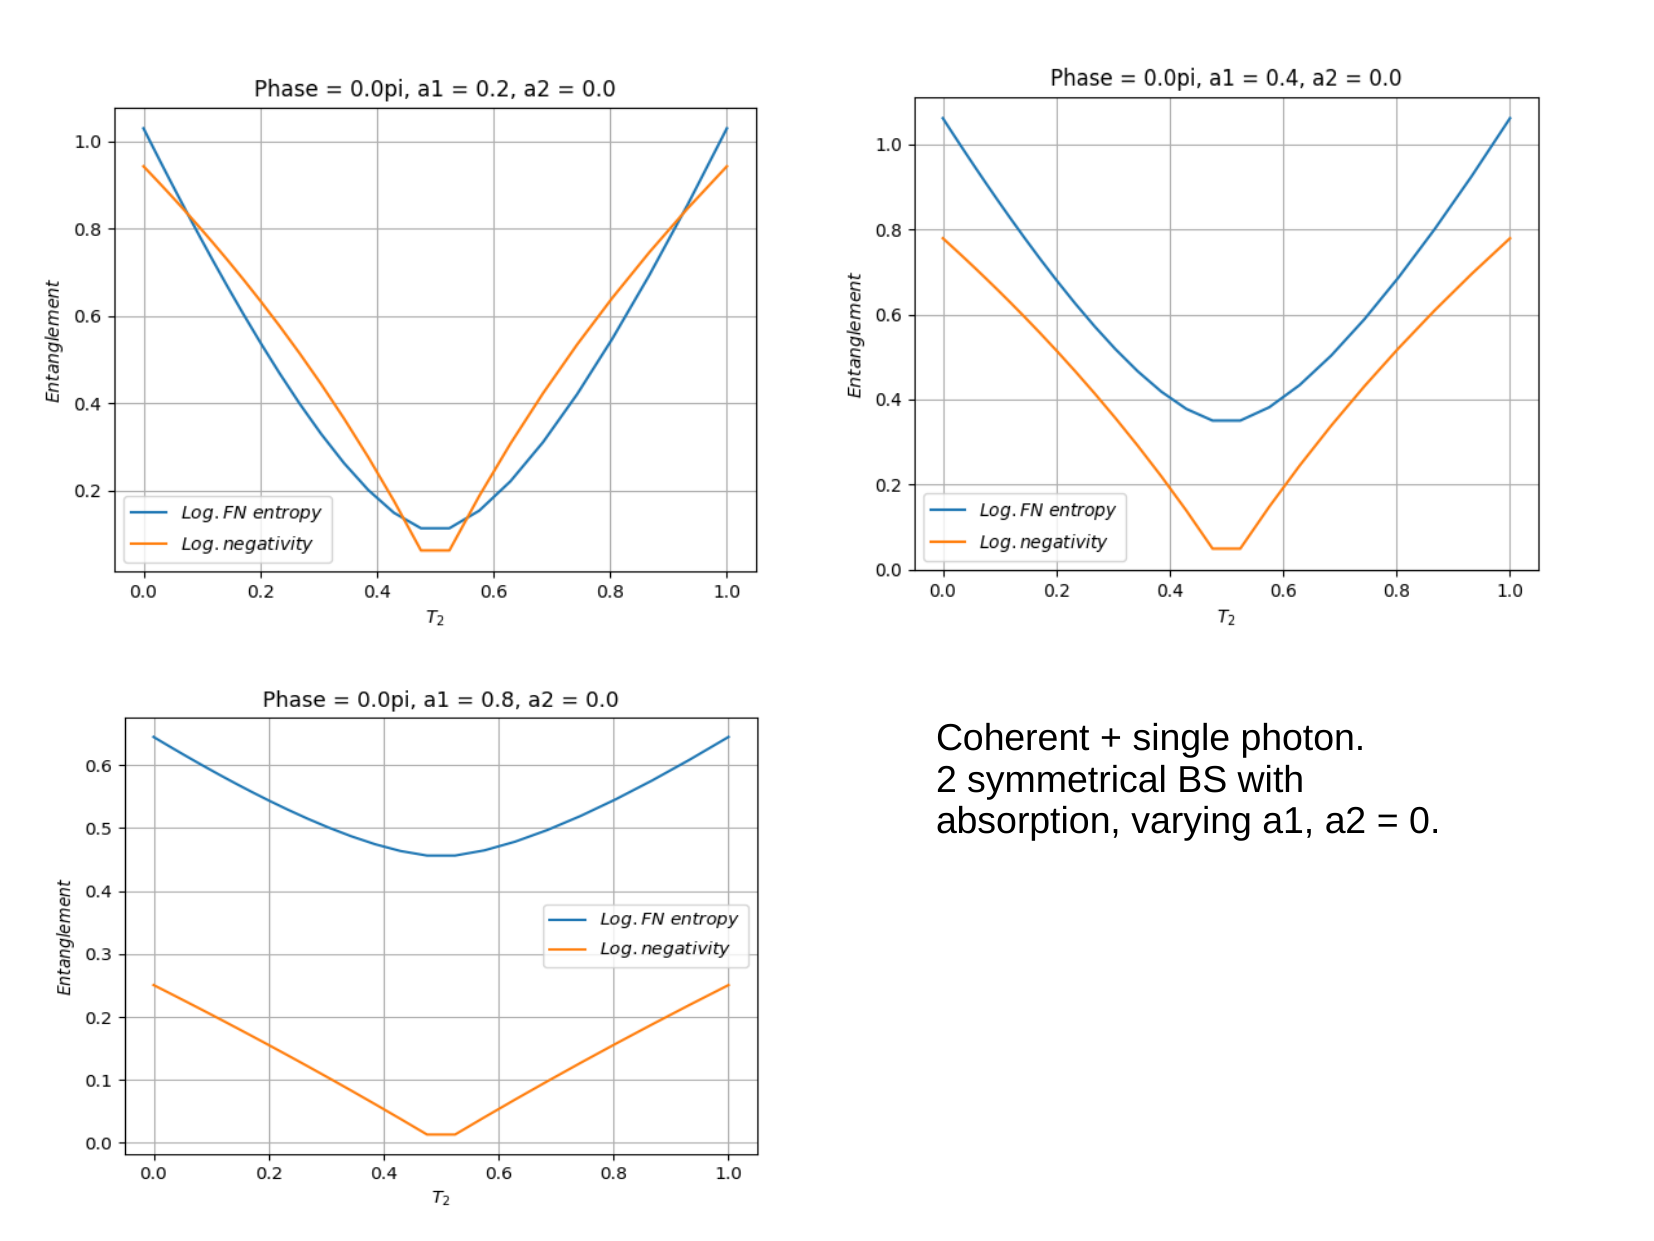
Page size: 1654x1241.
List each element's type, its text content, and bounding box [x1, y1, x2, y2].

picture [11, 23, 1619, 638]
text_box Coherent + single photon. 2 symmetrical BS with absorption, varying a1, a2 = 0. [921, 708, 1465, 850]
picture [23, 649, 839, 1217]
